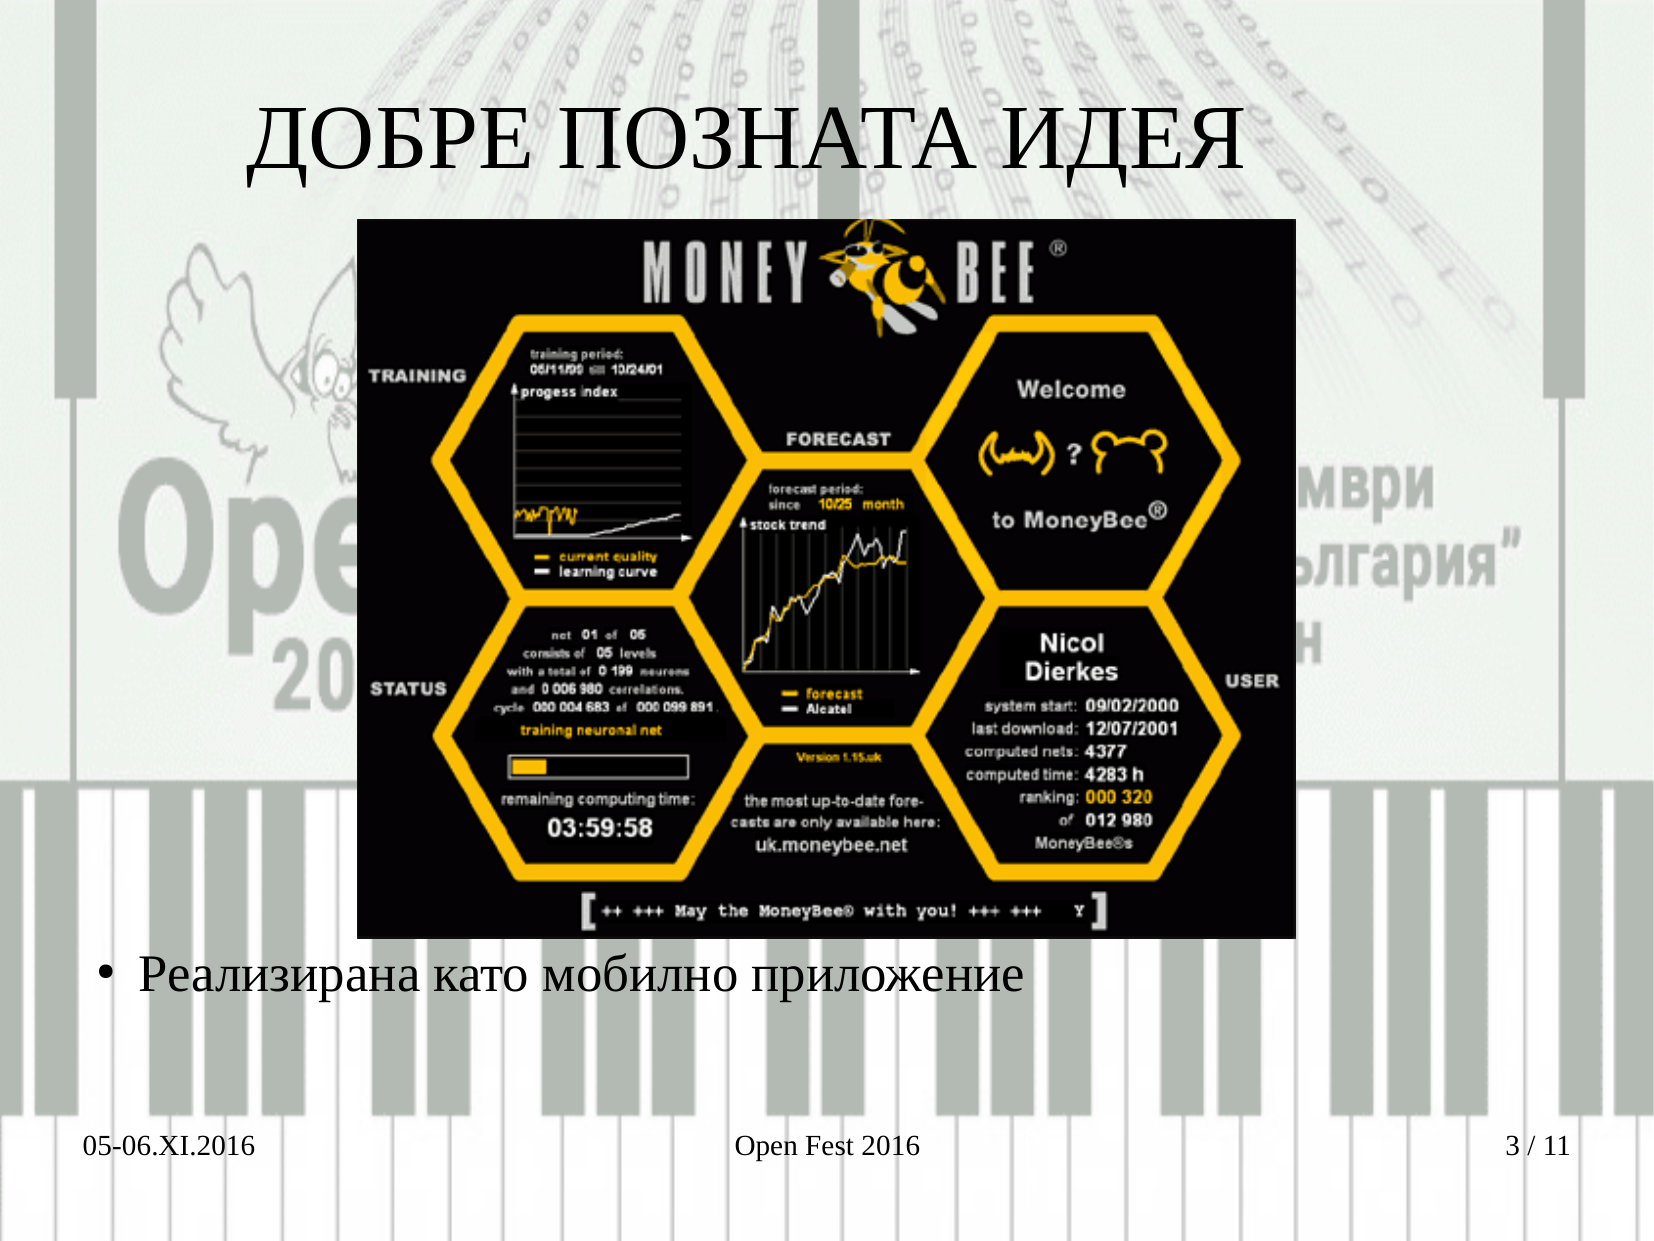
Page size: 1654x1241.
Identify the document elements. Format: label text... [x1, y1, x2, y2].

list Реализирана като мобилно приложение [82, 290, 1571, 1010]
title ДОБРЕ ПОЗНАТА ИДЕЯ [82, 47, 1412, 229]
picture [0, 0, 1654, 1241]
